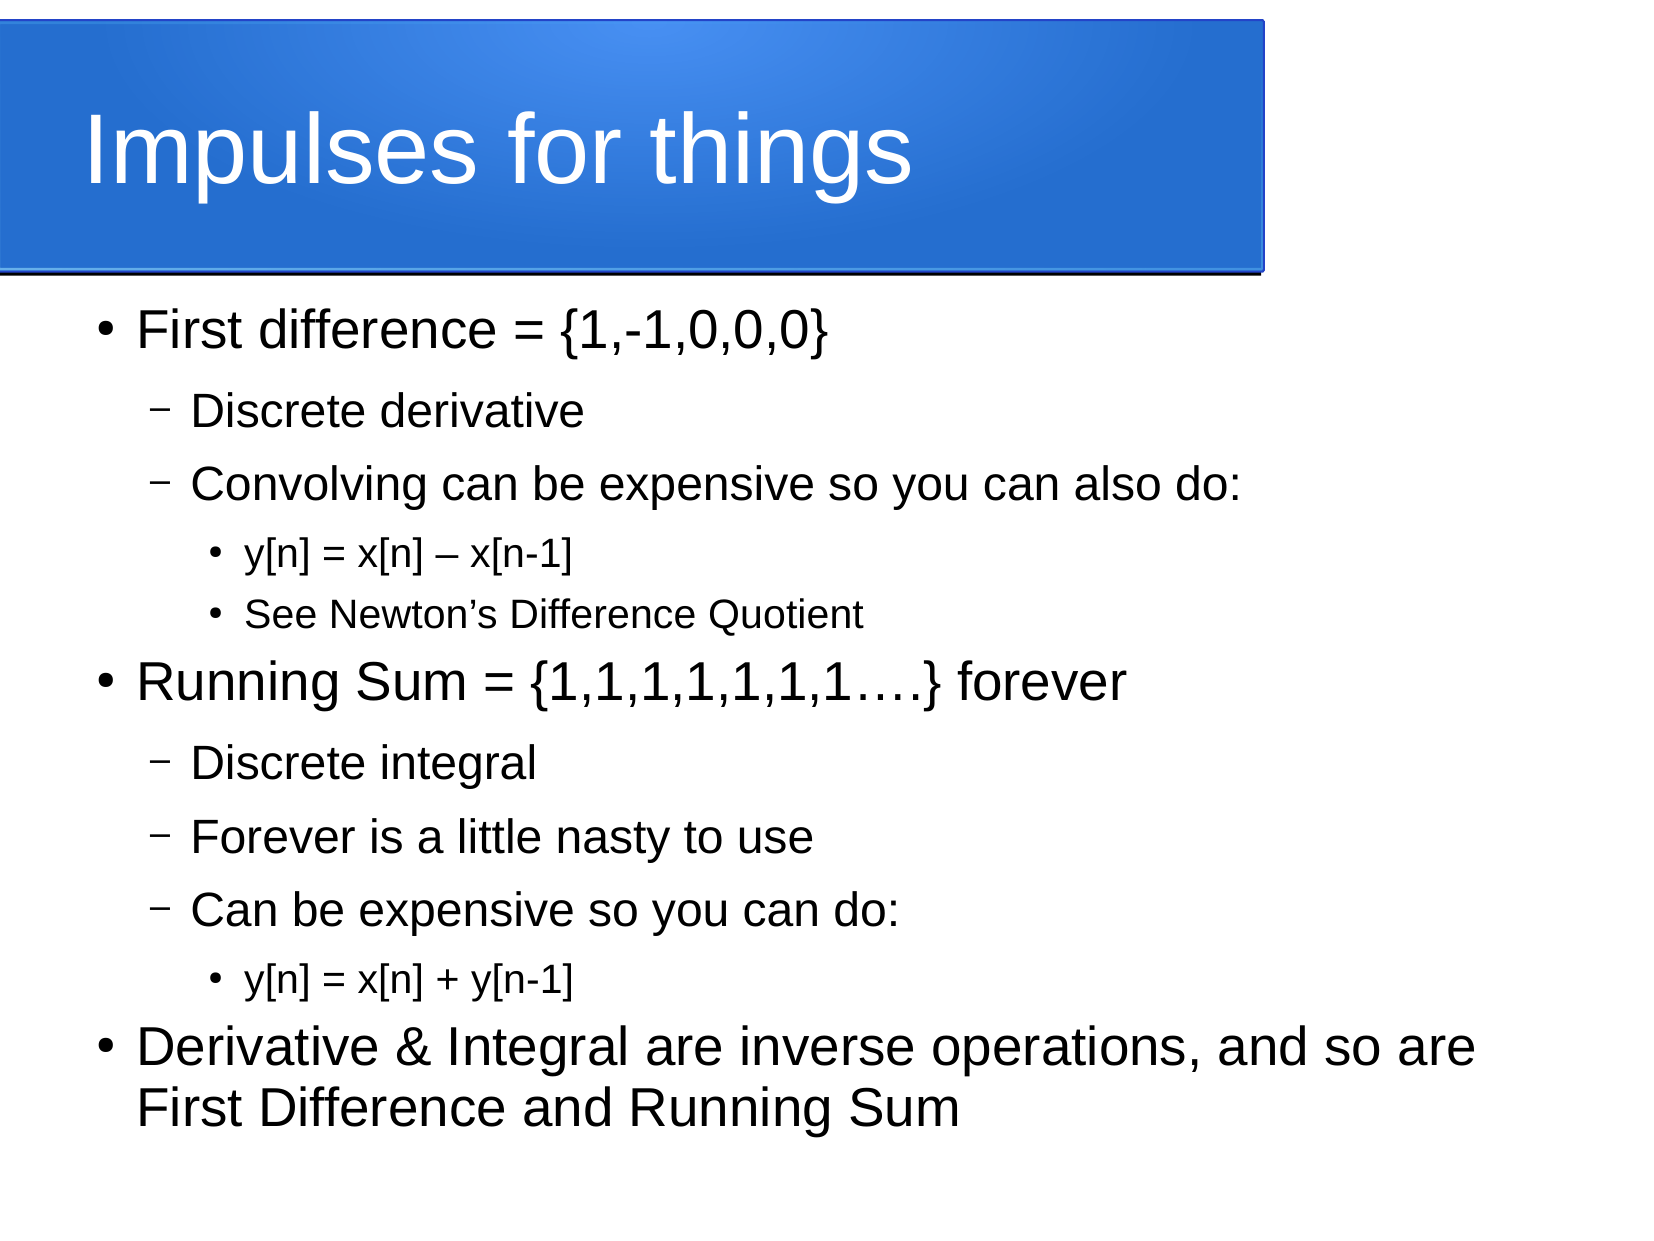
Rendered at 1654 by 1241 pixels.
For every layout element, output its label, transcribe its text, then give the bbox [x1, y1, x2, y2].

title Impulses for things [82, 47, 1235, 252]
list First difference = {1,-1,0,0,0} Discrete derivative Convolving can be expensive so you can also do: y[n] = x[n] – x[n-1] See Newton’s Difference Quotient Running Sum = {1,1,1,1,1,1,1….} forever Discrete integral Forever is a little nasty to use Can be expensive so you can do: y[n] = x[n] + y[n-1] Derivative & Integral are inverse operations, and so are First Difference and Running Sum [82, 299, 1571, 1141]
